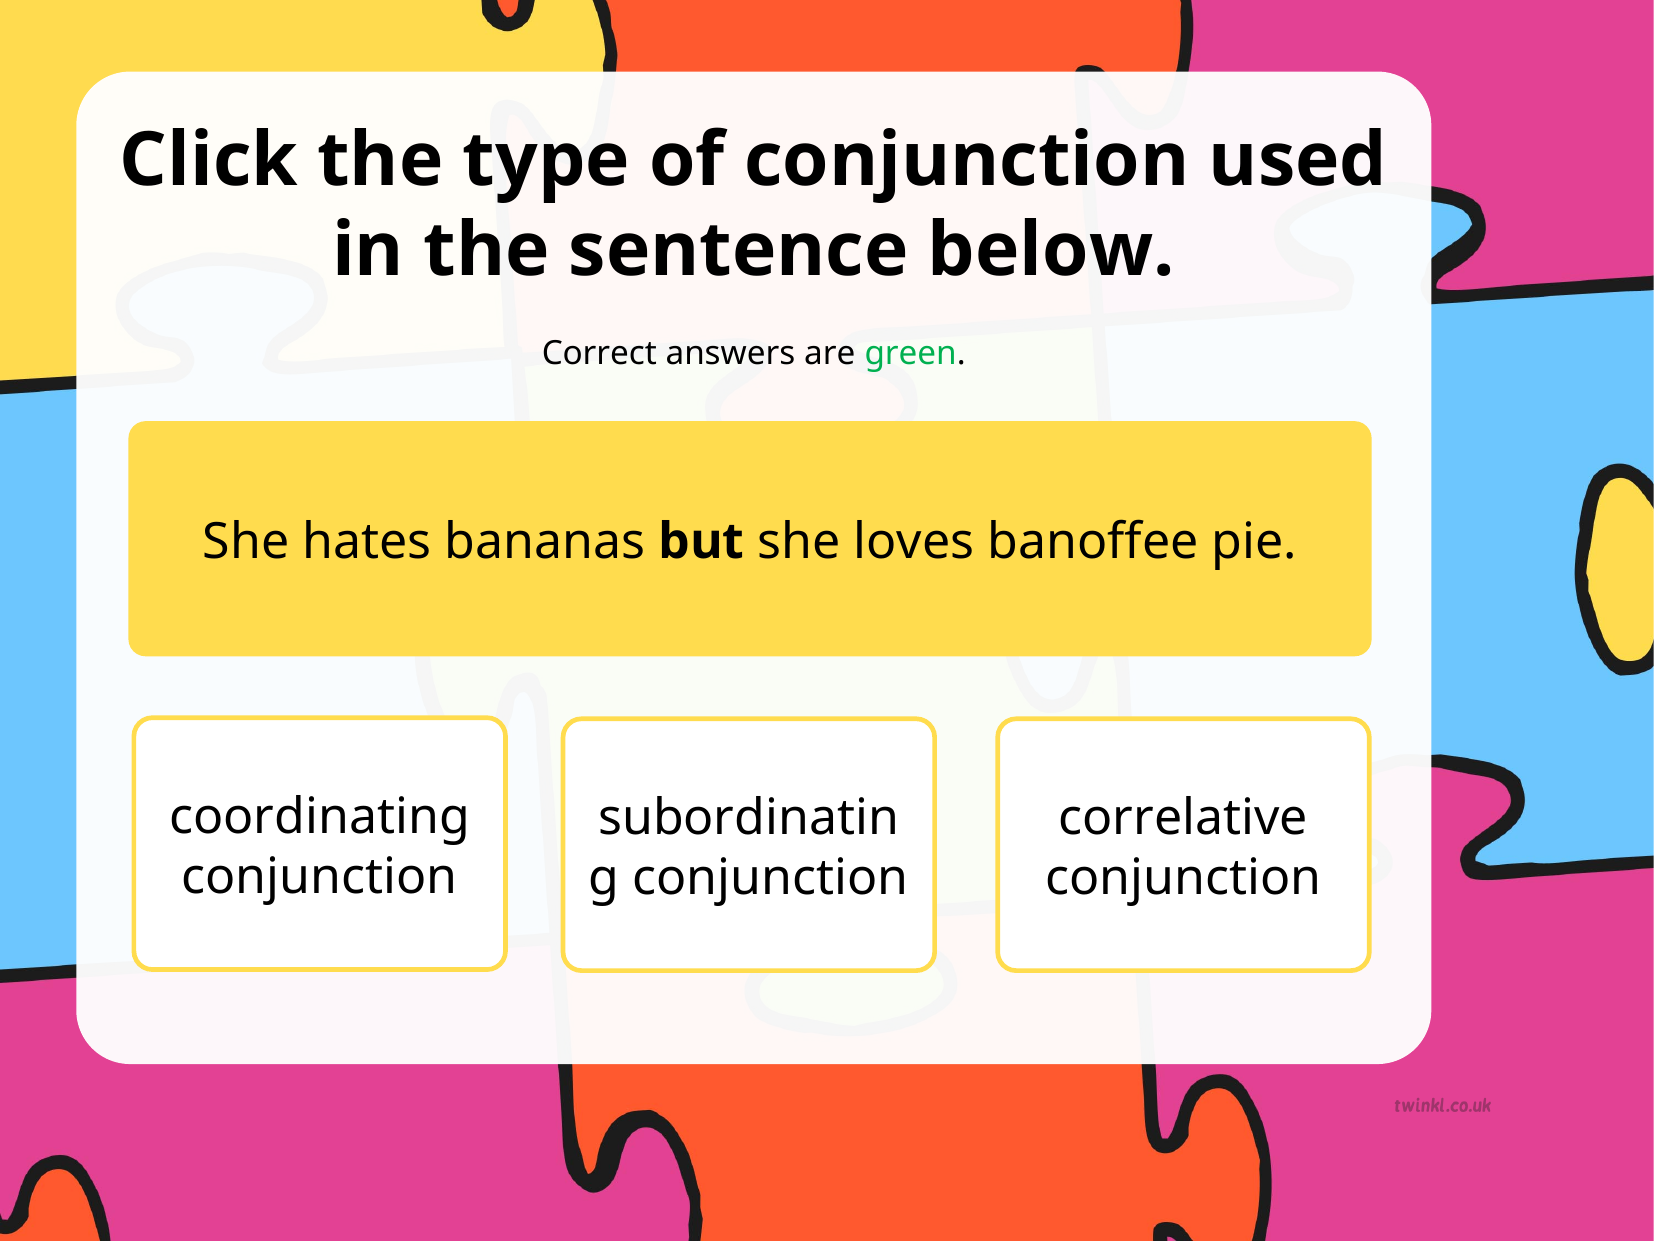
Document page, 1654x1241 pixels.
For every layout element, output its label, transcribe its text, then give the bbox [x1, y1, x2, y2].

text_box correlative conjunction [997, 718, 1370, 971]
text_box She hates bananas but she loves banoffee pie. [128, 421, 1372, 657]
text_box coordinating conjunction [133, 717, 506, 970]
text_box Click the type of conjunction used in the sentence below. Correct answers are green. [76, 71, 1432, 1065]
picture [0, 0, 1654, 1241]
text_box subordinating conjunction [563, 718, 935, 971]
